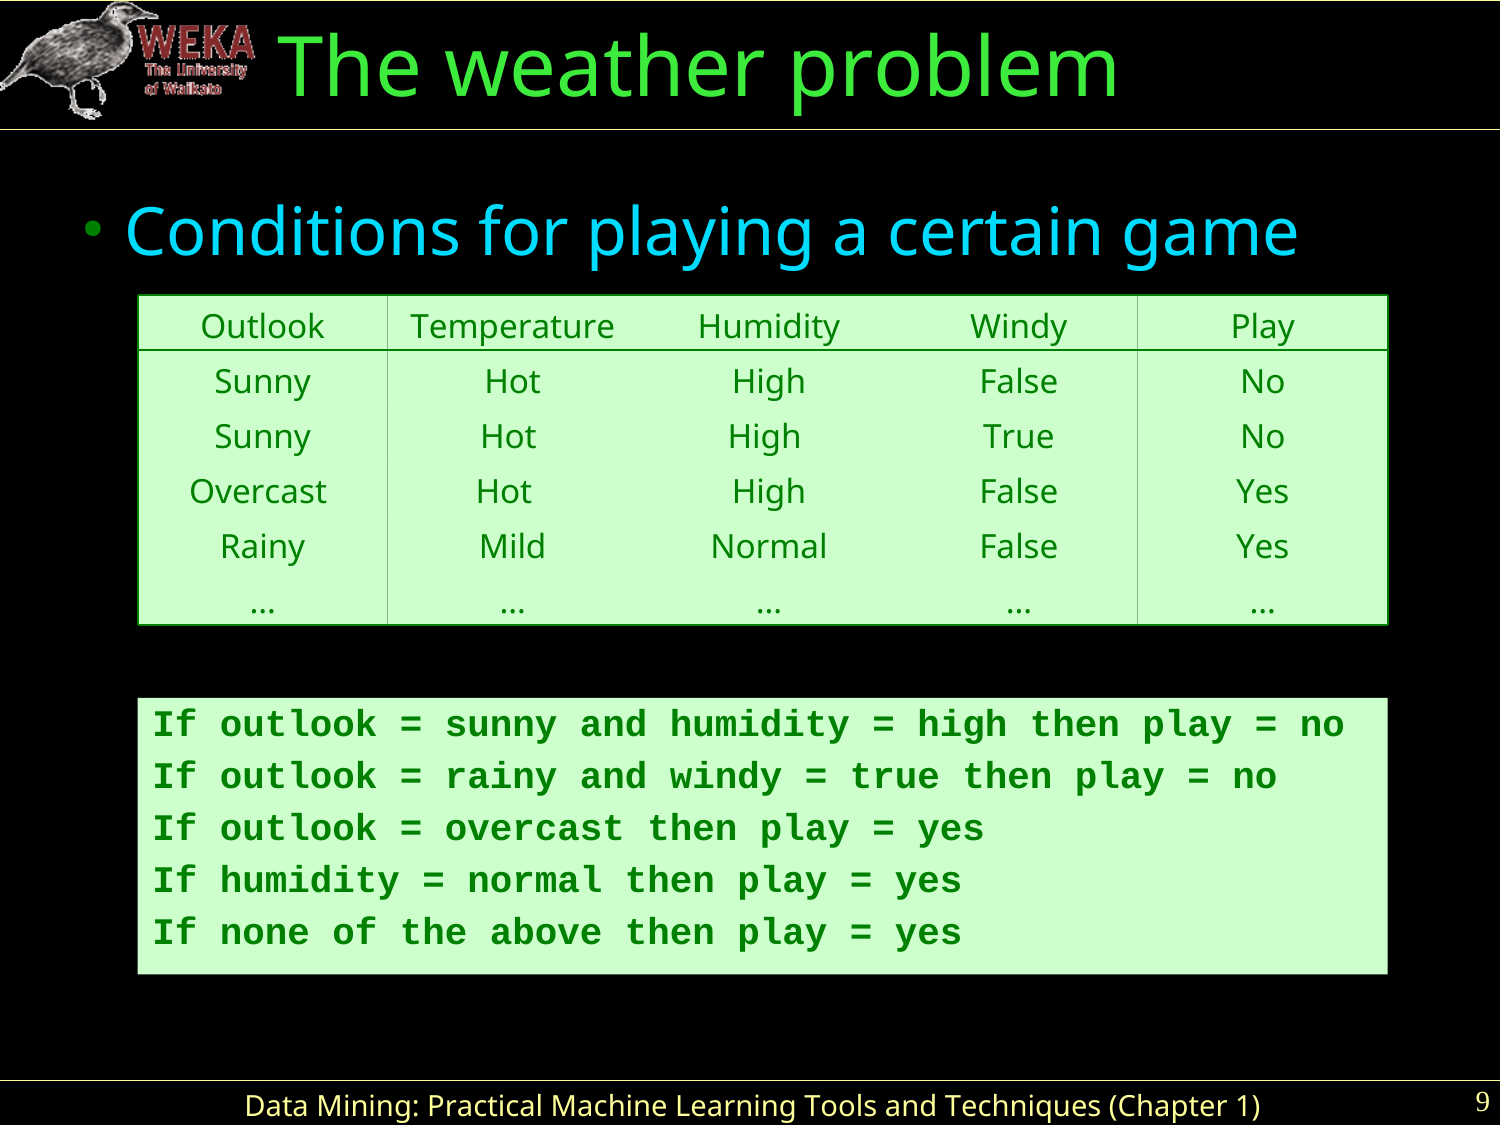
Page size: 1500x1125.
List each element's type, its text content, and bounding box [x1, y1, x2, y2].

text_box False [901, 516, 1138, 570]
text_box Yes [1138, 461, 1387, 516]
text_box Hot [388, 461, 638, 516]
text_box Humidity [638, 296, 901, 349]
text_box … [139, 570, 388, 624]
text_box False [901, 351, 1138, 406]
text_box Mild [388, 516, 638, 570]
title The weather problem [263, 0, 1500, 159]
text_box … [388, 570, 638, 624]
text_box Normal [638, 516, 901, 570]
text_box Hot [388, 351, 638, 406]
text_box … [638, 570, 901, 624]
text_box Yes [1138, 516, 1387, 570]
text_box No [1138, 351, 1387, 406]
text_box True [901, 406, 1138, 461]
text_box Sunny [139, 406, 388, 461]
text_box Play [1138, 296, 1387, 349]
text_box Overcast [139, 461, 388, 516]
text_box … [1138, 570, 1387, 624]
text_box False [901, 461, 1138, 516]
text_box Windy [901, 296, 1138, 349]
list Conditions for playing a certain game [67, 177, 1418, 1093]
text_box Rainy [139, 516, 388, 570]
text_box High [638, 461, 901, 516]
text_box Outlook [139, 296, 388, 349]
text_box No [1138, 406, 1387, 461]
picture [0, 1, 263, 129]
text_box … [901, 570, 1138, 624]
text_box High [638, 351, 901, 406]
text_box High [638, 406, 901, 461]
text_box Temperature [388, 296, 638, 349]
text_box Sunny [139, 351, 388, 406]
text_box If outlook = sunny and humidity = high then play = no If outlook = rainy and windy = true then play = no If outlook = overcast then play = yes If humidity = normal then play = yes If none of the above then play = yes [137, 697, 1388, 975]
text_box Hot [388, 406, 638, 461]
